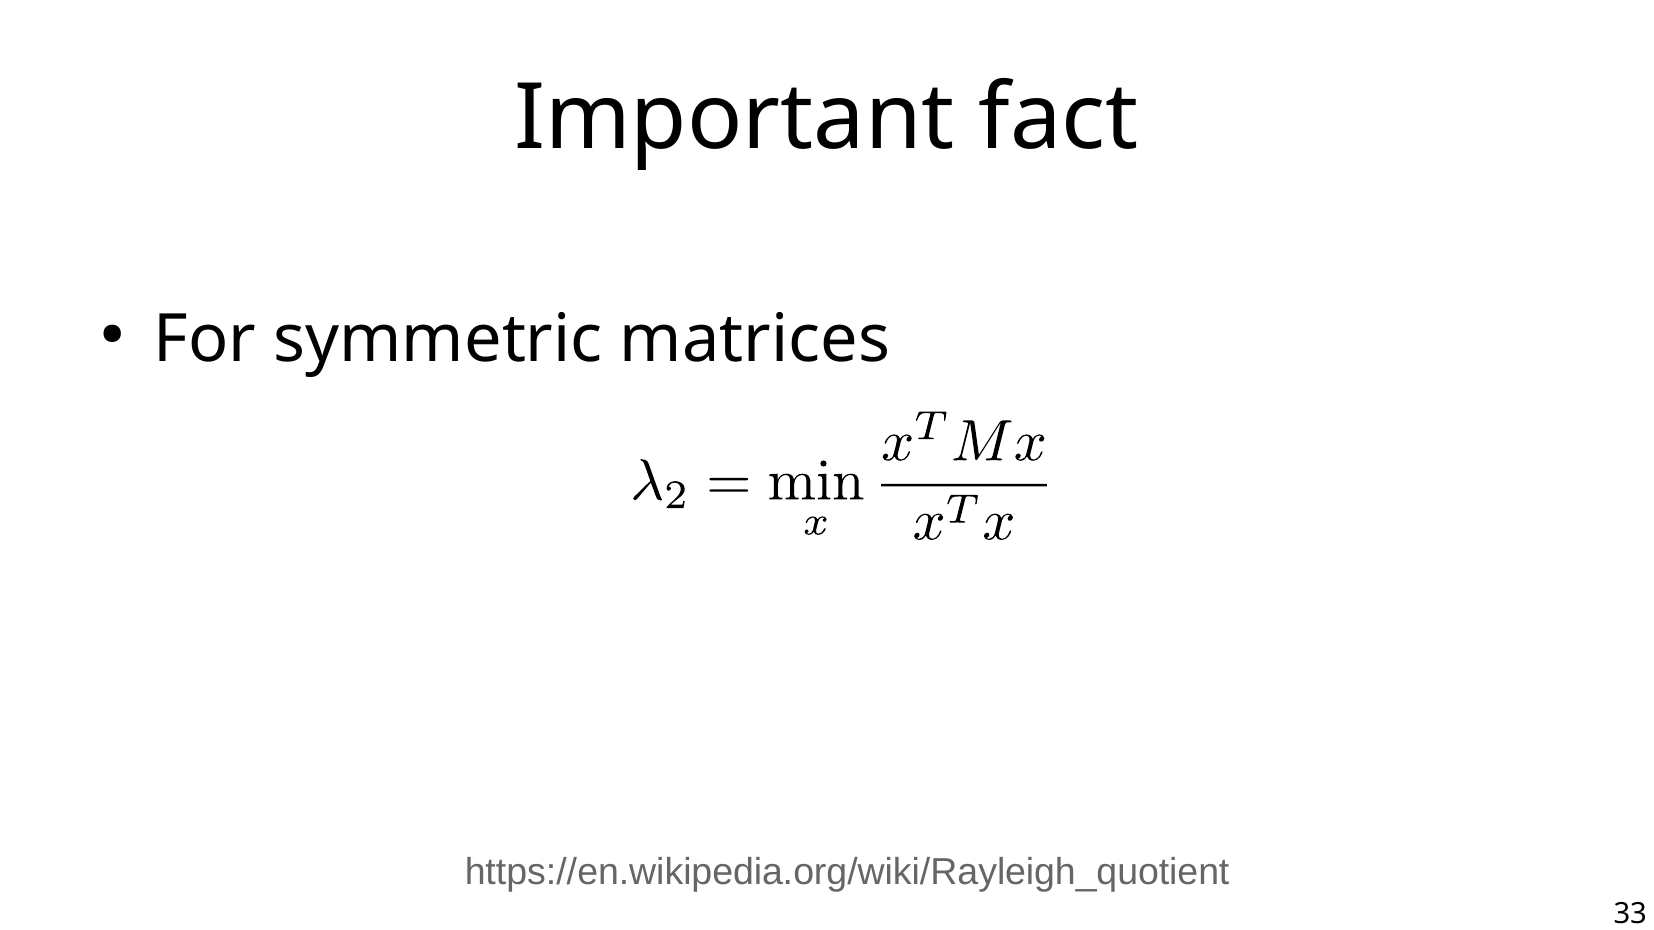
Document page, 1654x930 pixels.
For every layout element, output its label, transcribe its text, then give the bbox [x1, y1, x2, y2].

list For symmetric matrices [82, 290, 1571, 930]
title Important fact [82, 1, 1571, 225]
text_box https://en.wikipedia.org/wiki/Rayleigh_quotient [450, 843, 1276, 901]
